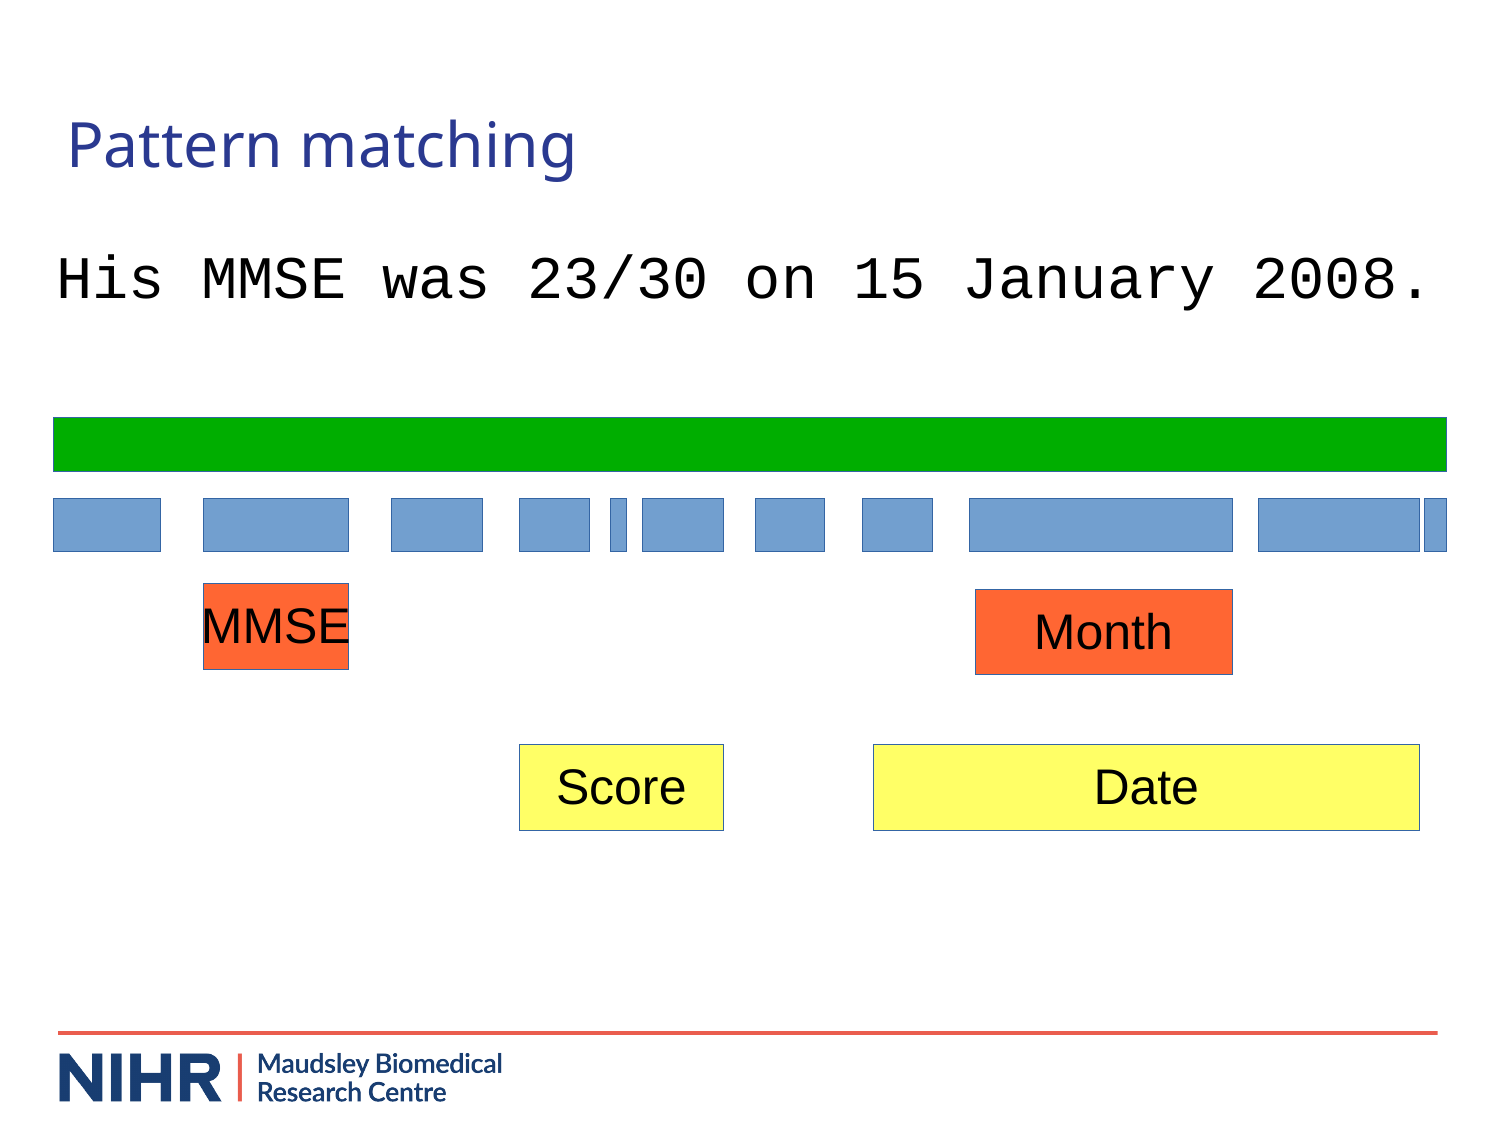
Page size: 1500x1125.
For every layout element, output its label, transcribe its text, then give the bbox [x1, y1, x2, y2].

text_box [642, 498, 724, 552]
text_box [53, 417, 1447, 472]
text_box [969, 498, 1233, 552]
text_box [862, 498, 933, 552]
title Pattern matching [51, 89, 1449, 223]
text_box [1258, 498, 1420, 552]
text_box [203, 498, 349, 552]
text_box [53, 498, 161, 552]
text_box Date [873, 744, 1420, 831]
picture [29, 1018, 531, 1125]
text_box [1424, 498, 1447, 552]
text_box His MMSE was 23/30 on 15 January 2008. [41, 241, 1457, 341]
text_box [610, 498, 627, 552]
text_box [519, 498, 590, 552]
text_box [755, 498, 825, 552]
text_box Score [519, 744, 724, 831]
text_box MMSE [203, 583, 349, 670]
text_box [391, 498, 483, 552]
text_box Month [975, 589, 1233, 675]
